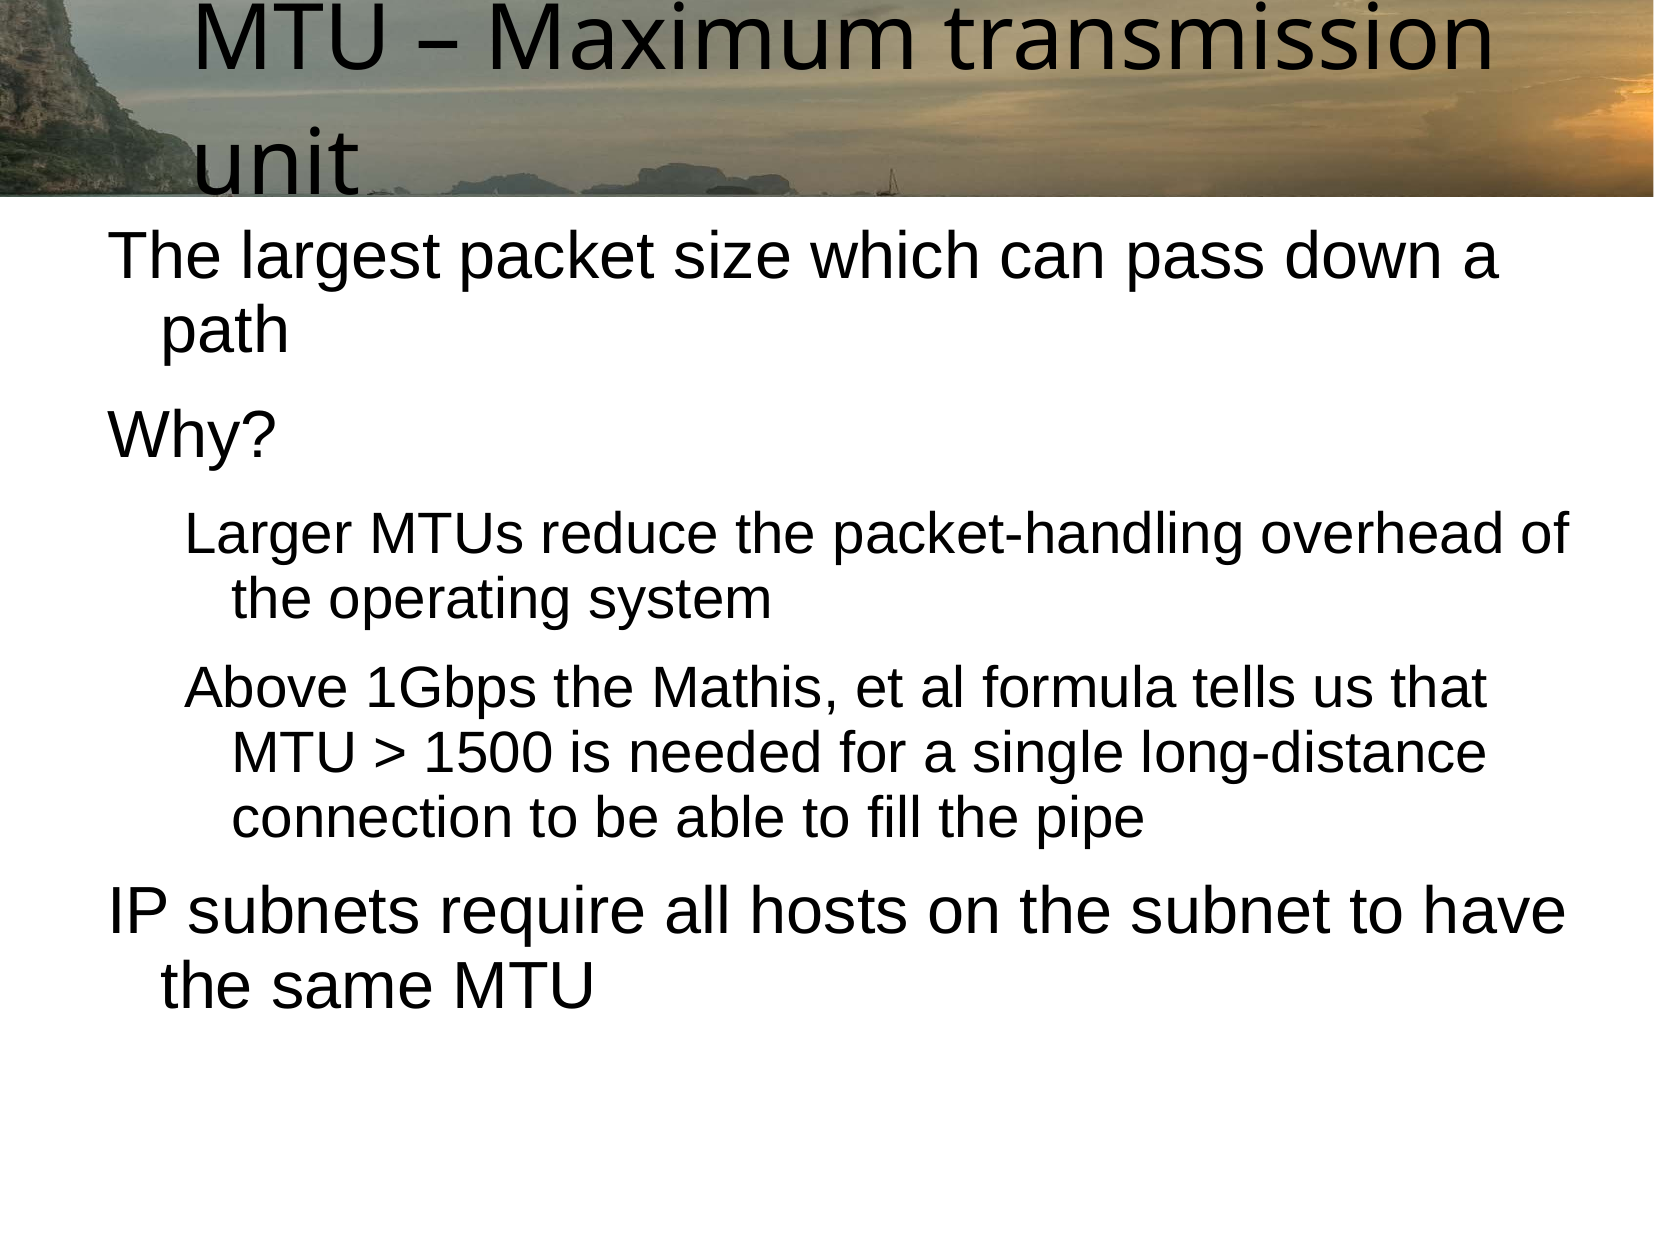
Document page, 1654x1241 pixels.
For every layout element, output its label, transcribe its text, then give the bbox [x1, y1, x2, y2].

title MTU – Maximum transmission unit [190, 0, 1571, 194]
picture [0, 0, 1654, 197]
list The largest packet size which can pass down a path Why? Larger MTUs reduce the packet-handling overhead of the operating system Above 1Gbps the Mathis, et al formula tells us that MTU > 1500 is needed for a single long-distance connection to be able to fill the pipe IP subnets require all hosts on the subnet to have the same MTU [89, 217, 1578, 1226]
